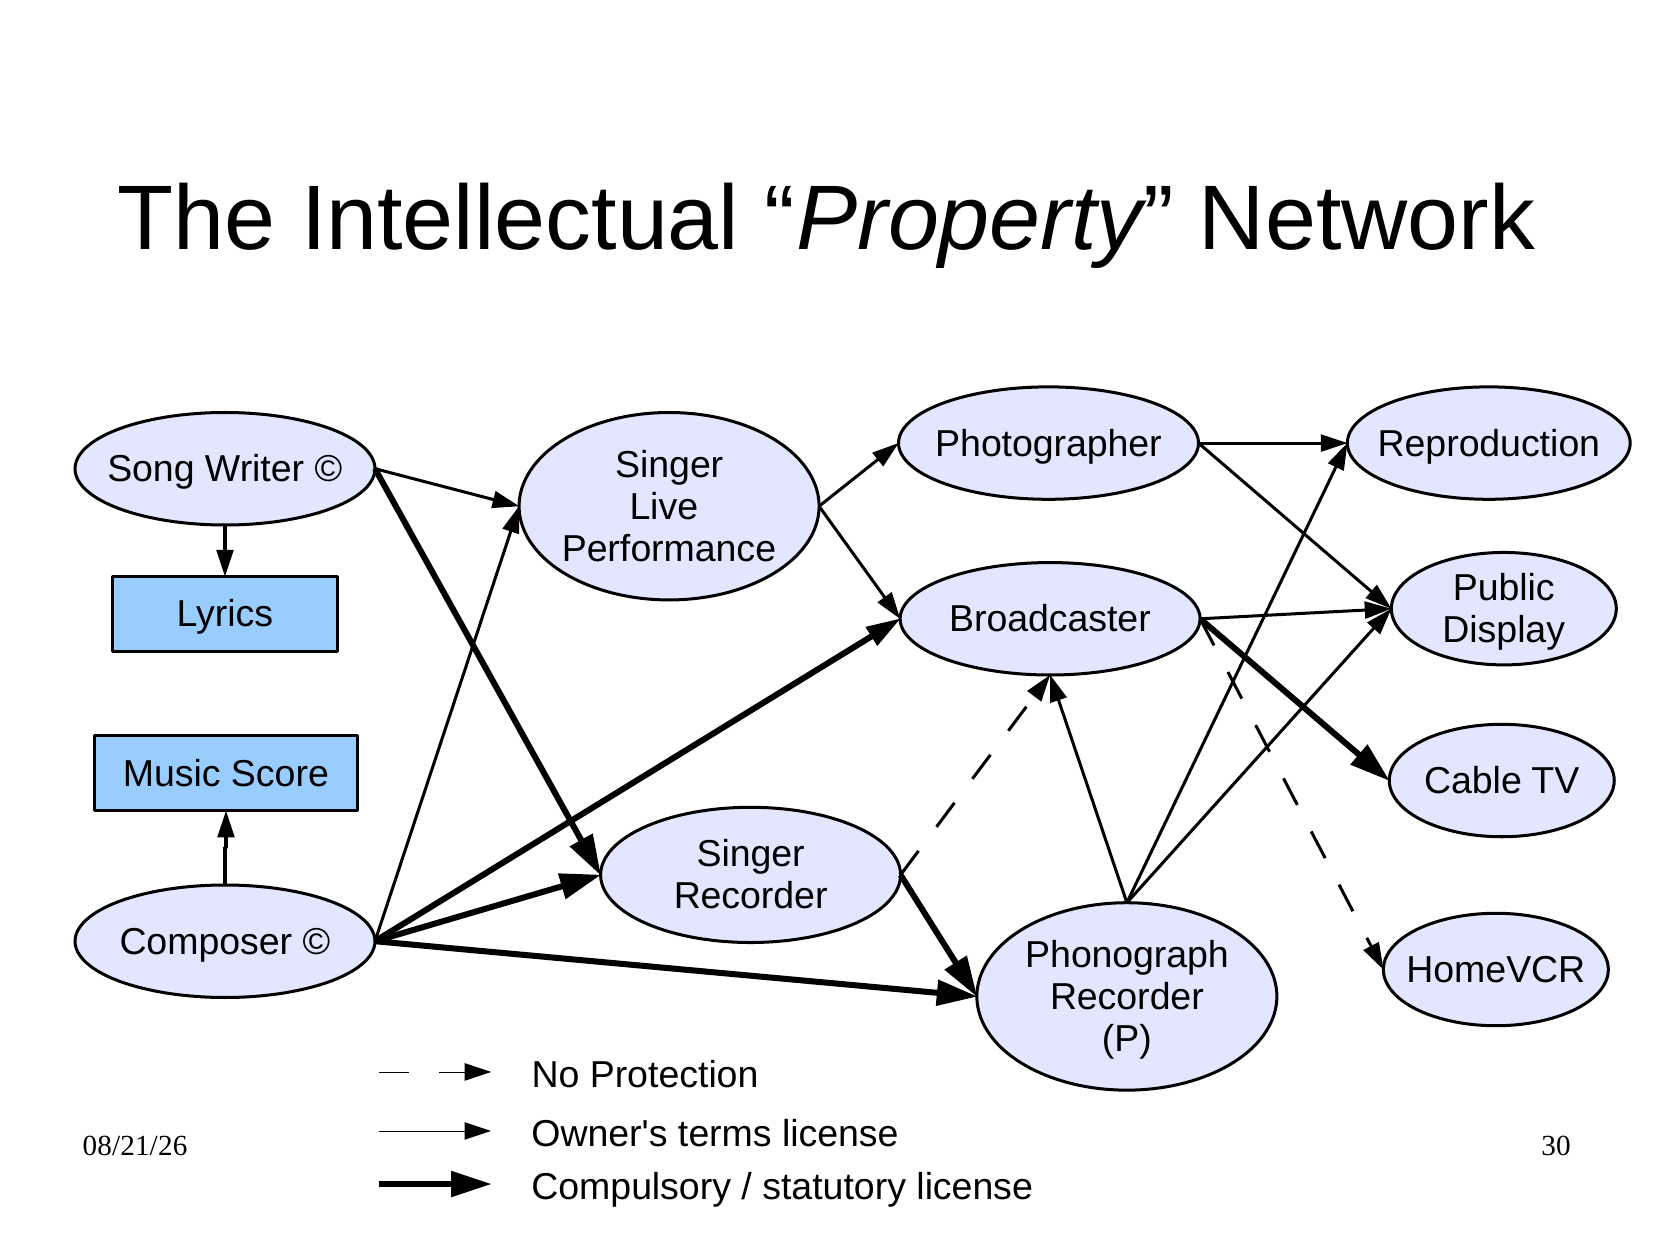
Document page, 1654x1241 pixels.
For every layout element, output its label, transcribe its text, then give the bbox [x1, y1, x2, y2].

text_box Public Display [1391, 552, 1617, 665]
text_box No Protection [516, 1046, 1080, 1104]
text_box Compulsory / statutory license [516, 1163, 1080, 1216]
text_box Singer Recorder [600, 807, 901, 943]
text_box Owner's terms license [516, 1105, 1080, 1163]
text_box Reproduction [1347, 386, 1631, 500]
text_box Cable TV [1389, 724, 1615, 837]
text_box Lyrics [112, 576, 338, 652]
text_box Composer © [75, 885, 375, 998]
text_box Song Writer © [75, 412, 375, 525]
title The Intellectual “Property” Network [82, 121, 1571, 315]
text_box Photographer [898, 386, 1199, 500]
text_box HomeVCR [1383, 913, 1609, 1026]
text_box Phonograph Recorder (P) [976, 902, 1277, 1091]
text_box Broadcaster [900, 562, 1200, 675]
text_box Music Score [94, 735, 358, 811]
text_box Singer Live Performance [519, 412, 820, 600]
